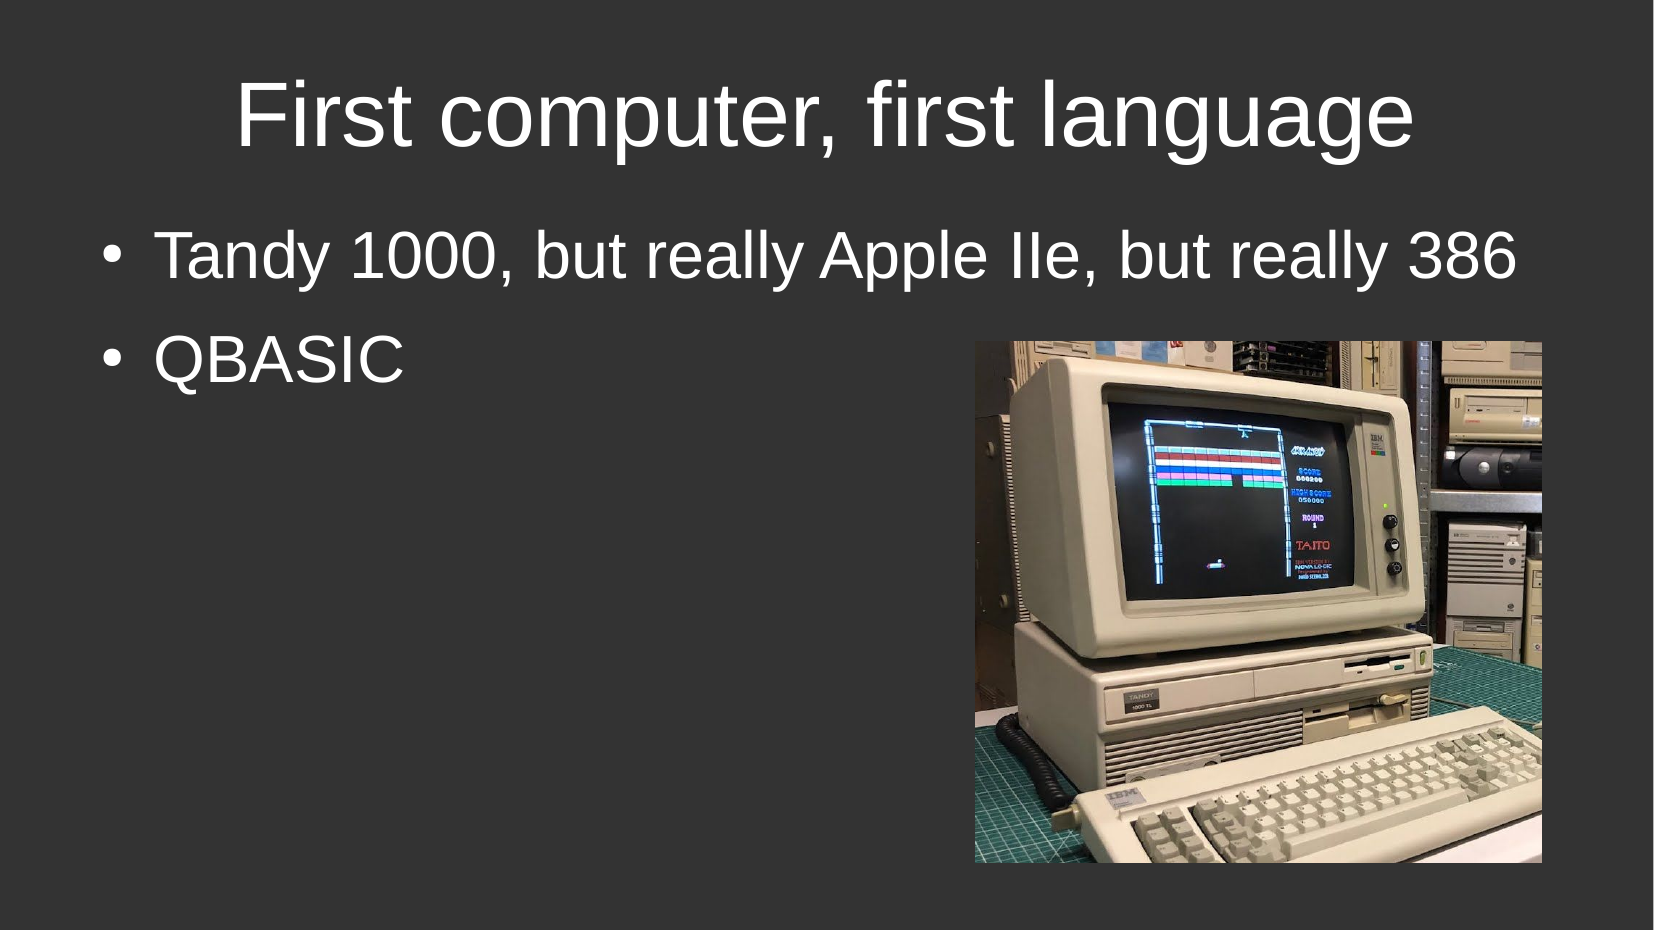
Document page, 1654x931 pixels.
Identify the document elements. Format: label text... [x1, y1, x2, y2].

picture [975, 341, 1542, 863]
title First computer, first language [82, 37, 1571, 193]
list Tandy 1000, but really Apple IIe, but really 386 QBASIC [82, 217, 1571, 758]
